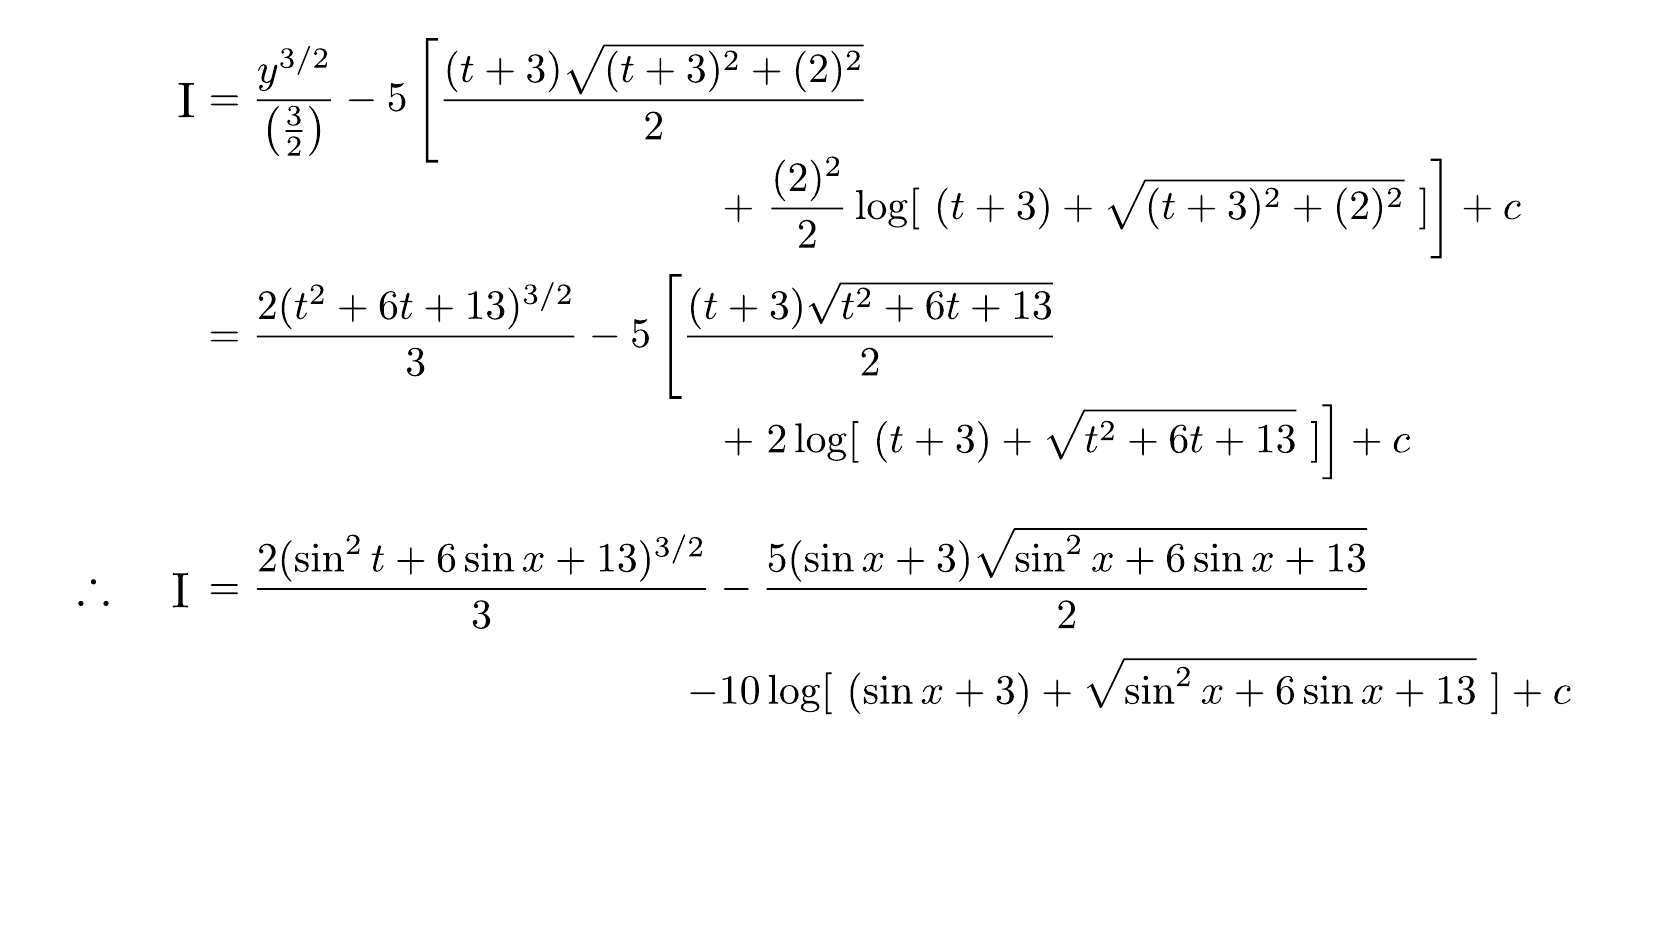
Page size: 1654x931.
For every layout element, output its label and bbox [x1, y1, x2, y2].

text_box [688, 658, 1571, 715]
title [47, 36, 1607, 898]
text_box [210, 528, 1368, 629]
text_box [172, 573, 189, 608]
text_box [210, 38, 1521, 259]
text_box [724, 404, 1411, 480]
text_box [178, 83, 194, 118]
text_box [210, 274, 1053, 399]
text_box [78, 579, 109, 607]
